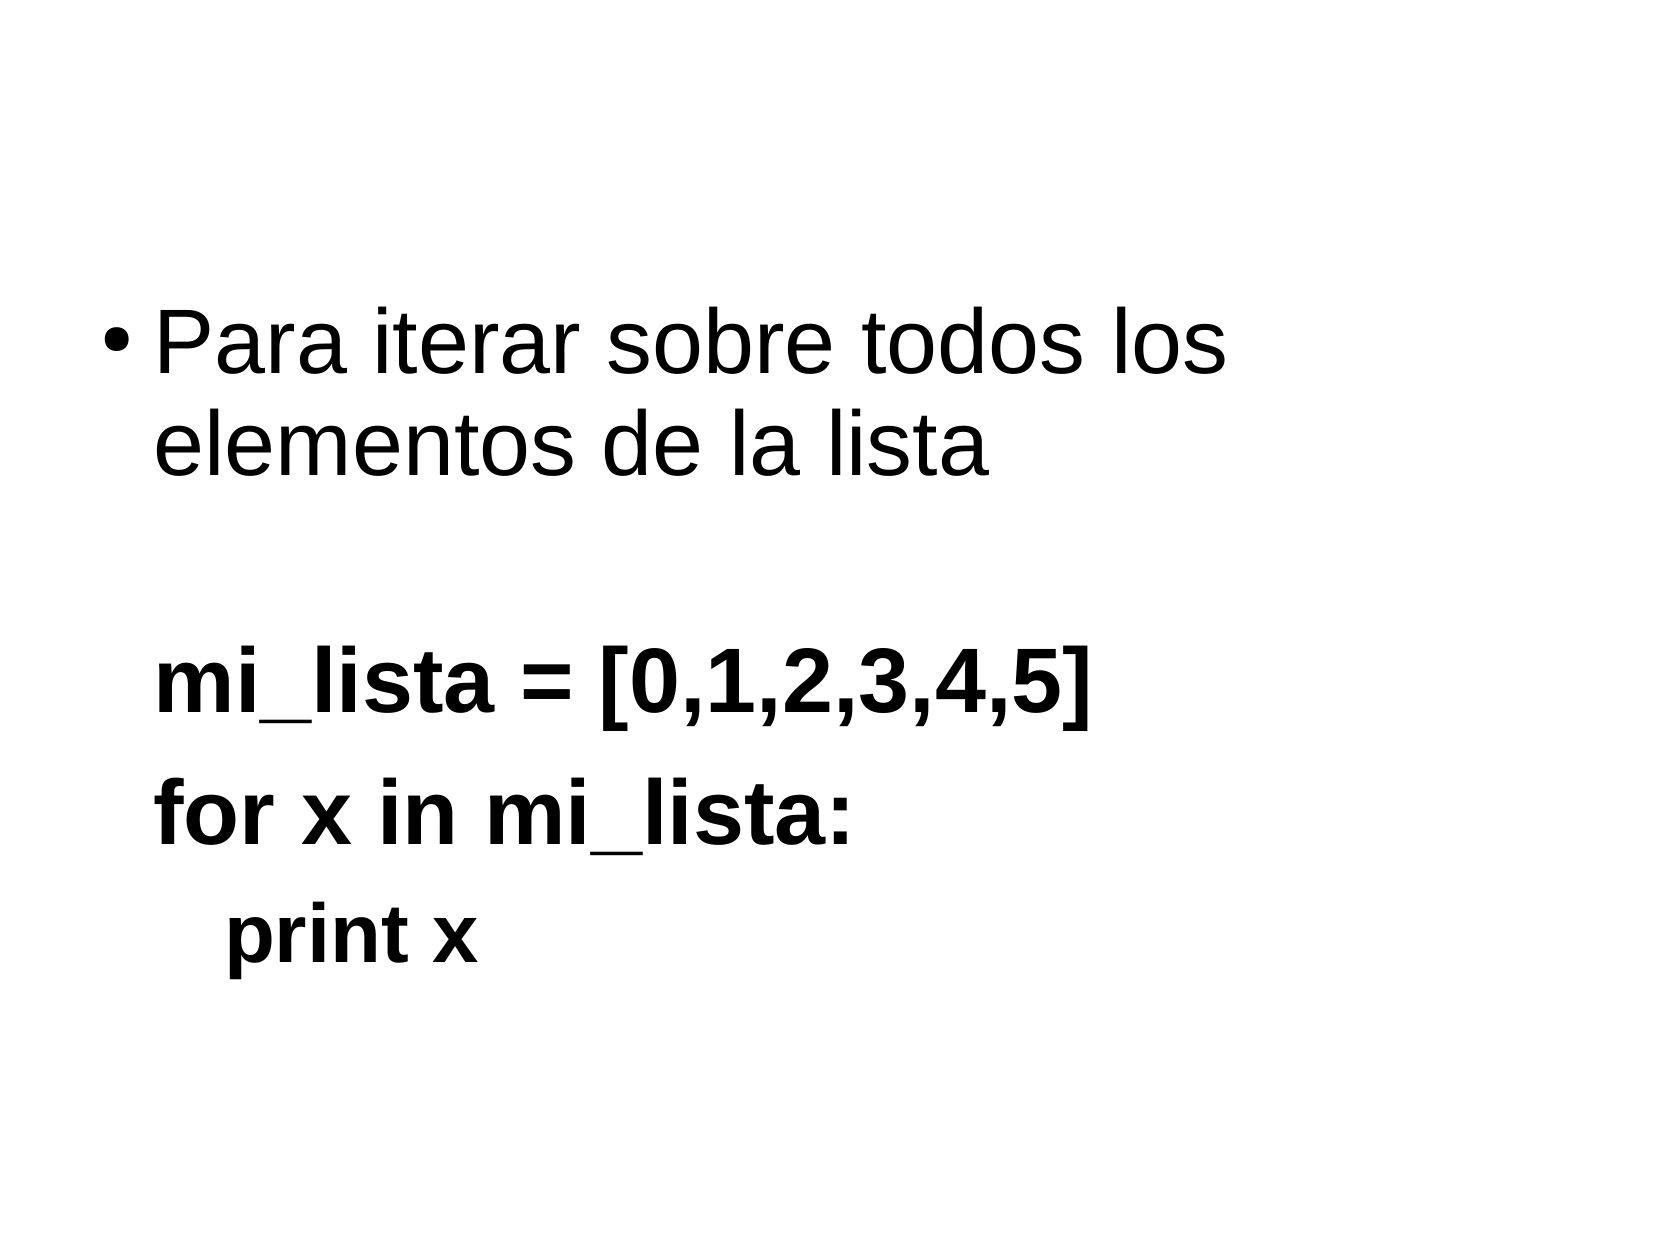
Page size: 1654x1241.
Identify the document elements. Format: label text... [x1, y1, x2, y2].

list Para iterar sobre todos los elementos de la lista mi_lista = [0,1,2,3,4,5] for x in mi_lista: print x [82, 290, 1571, 1010]
